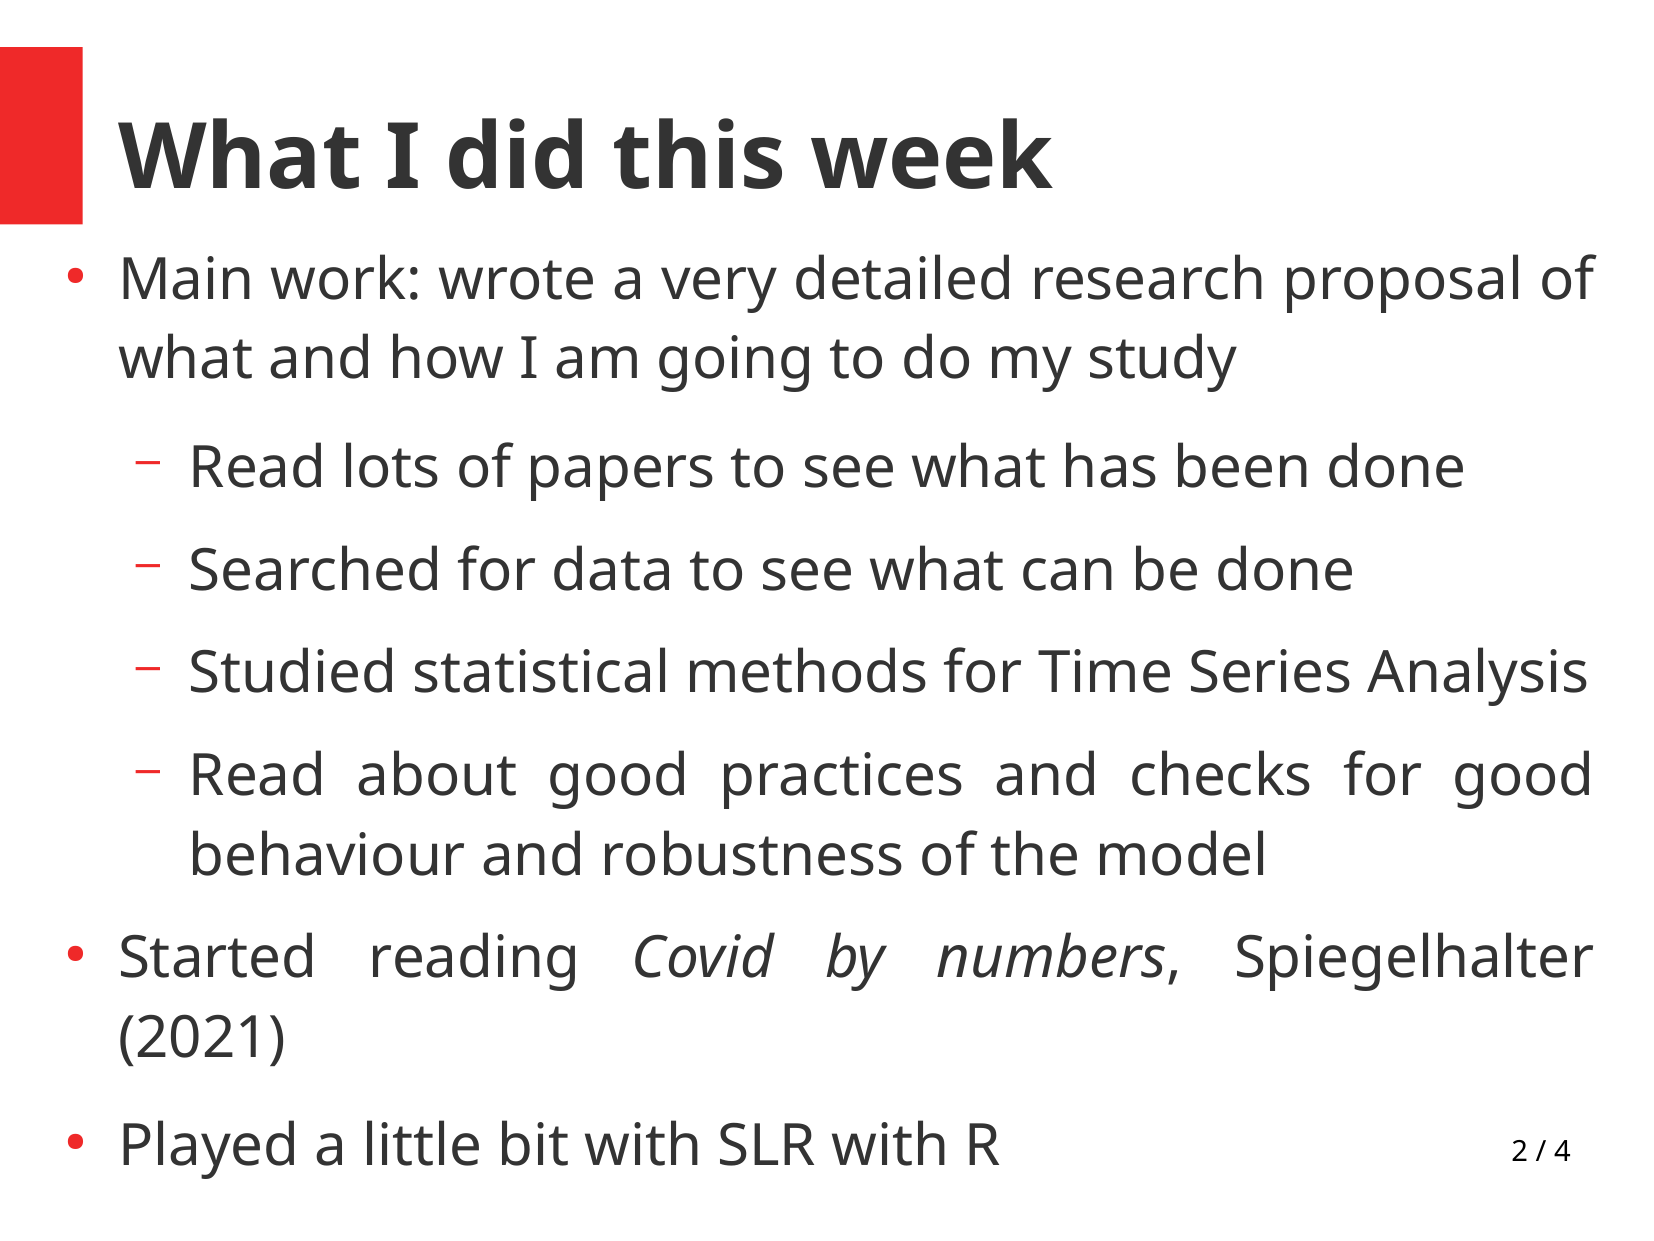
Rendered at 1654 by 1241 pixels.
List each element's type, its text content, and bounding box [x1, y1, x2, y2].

list Main work: wrote a very detailed research proposal of what and how I am going to do my study Read lots of papers to see what has been done Searched for data to see what can be done Studied statistical methods for Time Series Analysis Read about good practices and checks for good behaviour and robustness of the model Started reading Covid by numbers, Spiegelhalter (2021) Played a little bit with SLR with R [47, 237, 1595, 957]
title What I did this week [118, 49, 1571, 237]
